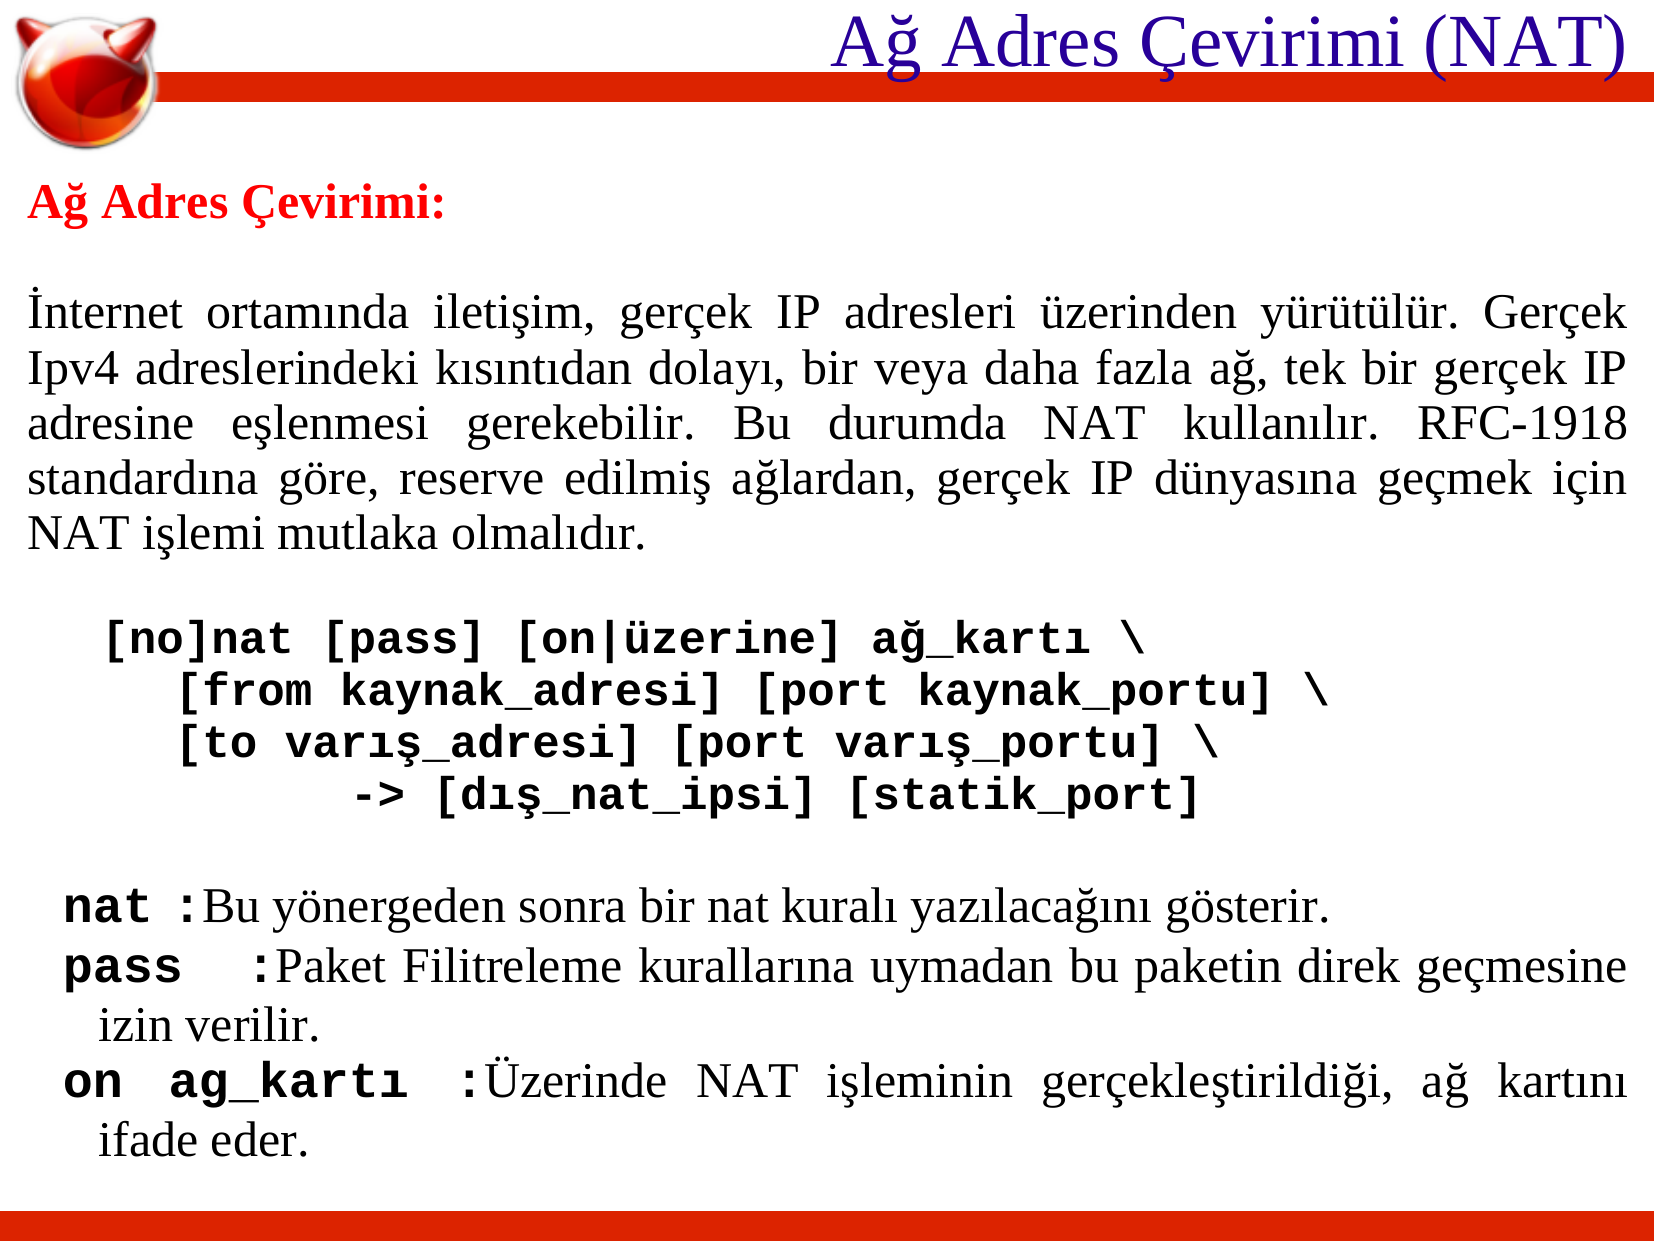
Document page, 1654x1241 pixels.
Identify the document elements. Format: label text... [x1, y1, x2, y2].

text_box Ağ Adres Çevirimi: İnternet ortamında iletişim, gerçek IP adresleri üzerinden yürütülür. Gerçek Ipv4 adreslerindeki kısıntıdan dolayı, bir veya daha fazla ağ, tek bir gerçek IP adresine eşlenmesi gerekebilir. Bu durumda NAT kullanılır. RFC-1918 standardına göre, reserve edilmiş ağlardan, gerçek IP dünyasına geçmek için NAT işlemi mutlaka olmalıdır. [no]nat [pass] [on|üzerine] ağ_kartı \ [from kaynak_adresi] [port kaynak_portu] \ [to varış_adresi] [port varış_portu] \ -> [dış_nat_ipsi] [statik_port] nat :Bu yönergeden sonra bir nat kuralı yazılacağını gösterir. pass :Paket Filitreleme kurallarına uymadan bu paketin direk geçmesine izin verilir. on ag_kartı :Üzerinde NAT işleminin gerçekleştirildiği, ağ kartını ifade eder. [27, 173, 1630, 1181]
picture [10, 12, 165, 154]
text_box [165, 72, 1654, 102]
text_box Ağ Adres Çevirimi (NAT) [714, 0, 1648, 84]
text_box [0, 1211, 1654, 1241]
